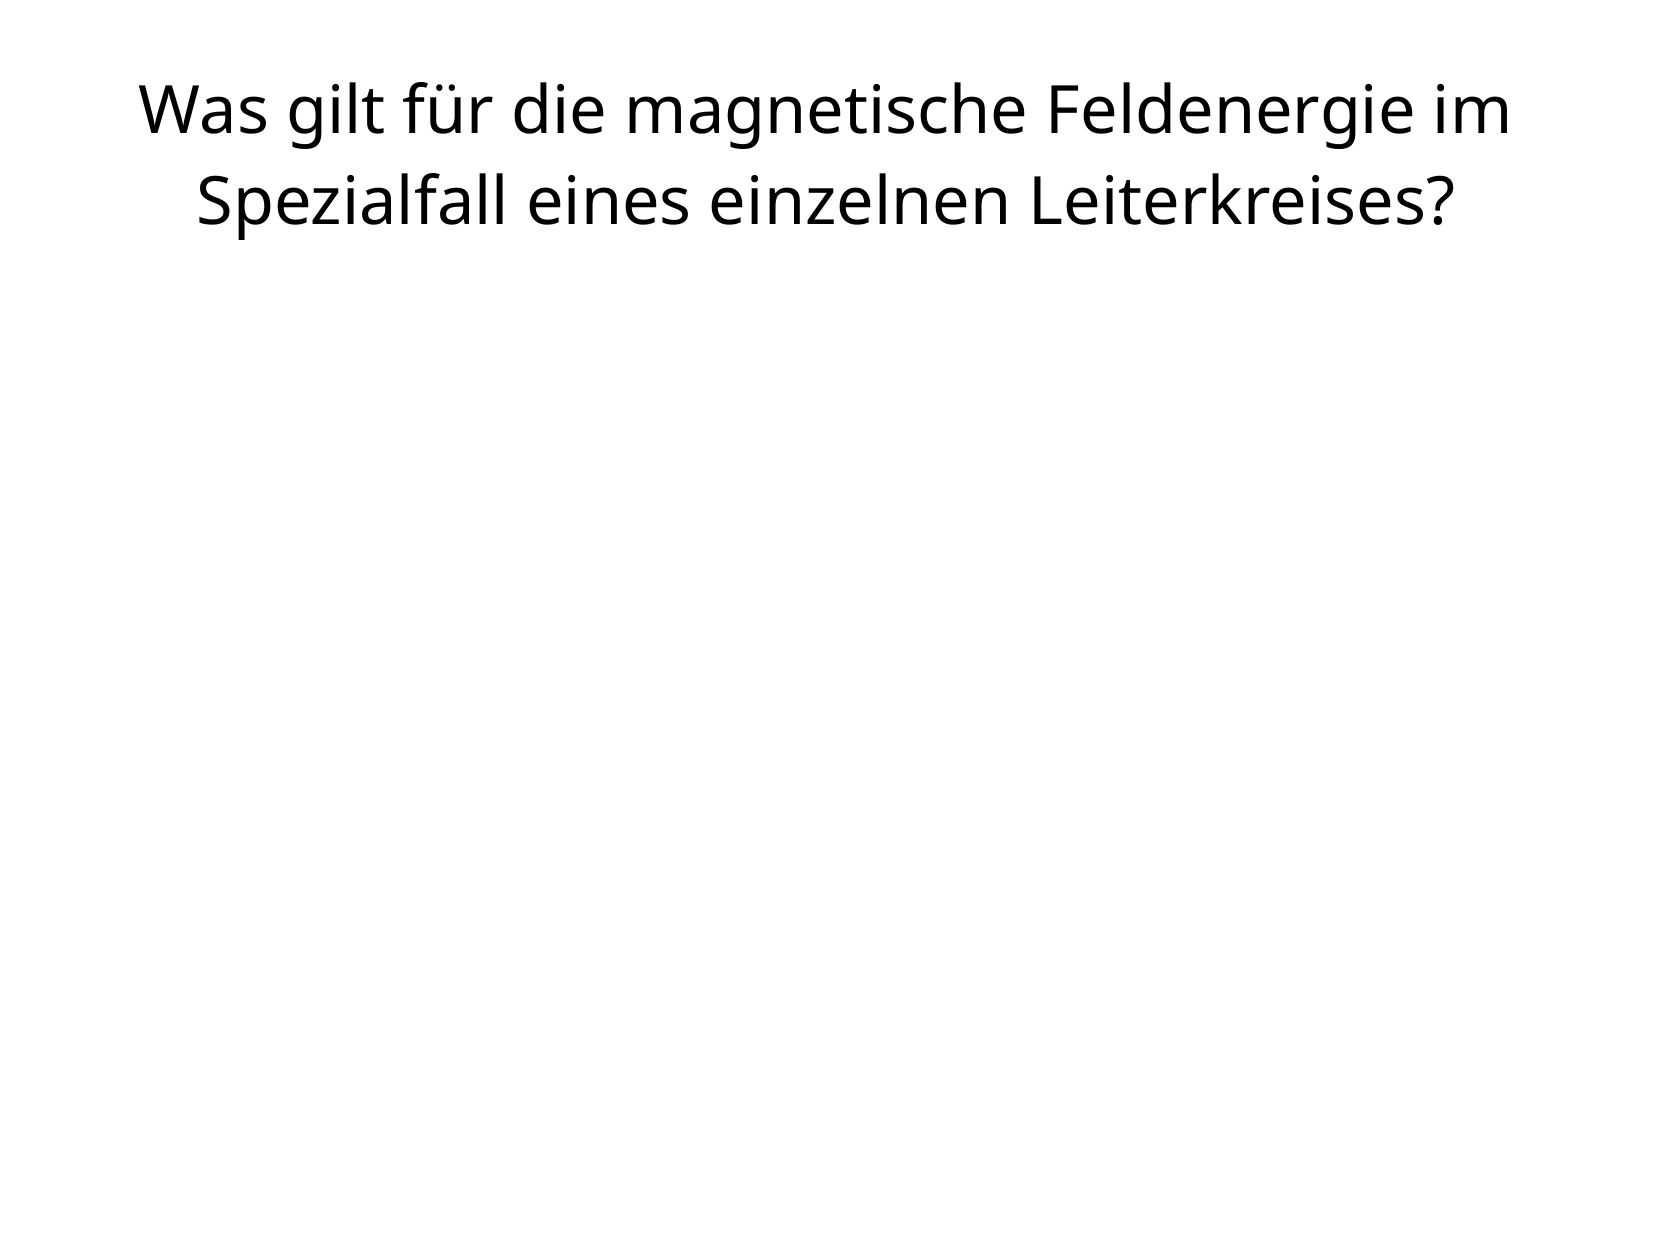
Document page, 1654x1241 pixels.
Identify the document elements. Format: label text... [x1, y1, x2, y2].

title Was gilt für die magnetische Feldenergie im Spezialfall eines einzelnen Leiterkreises? [82, 49, 1571, 257]
